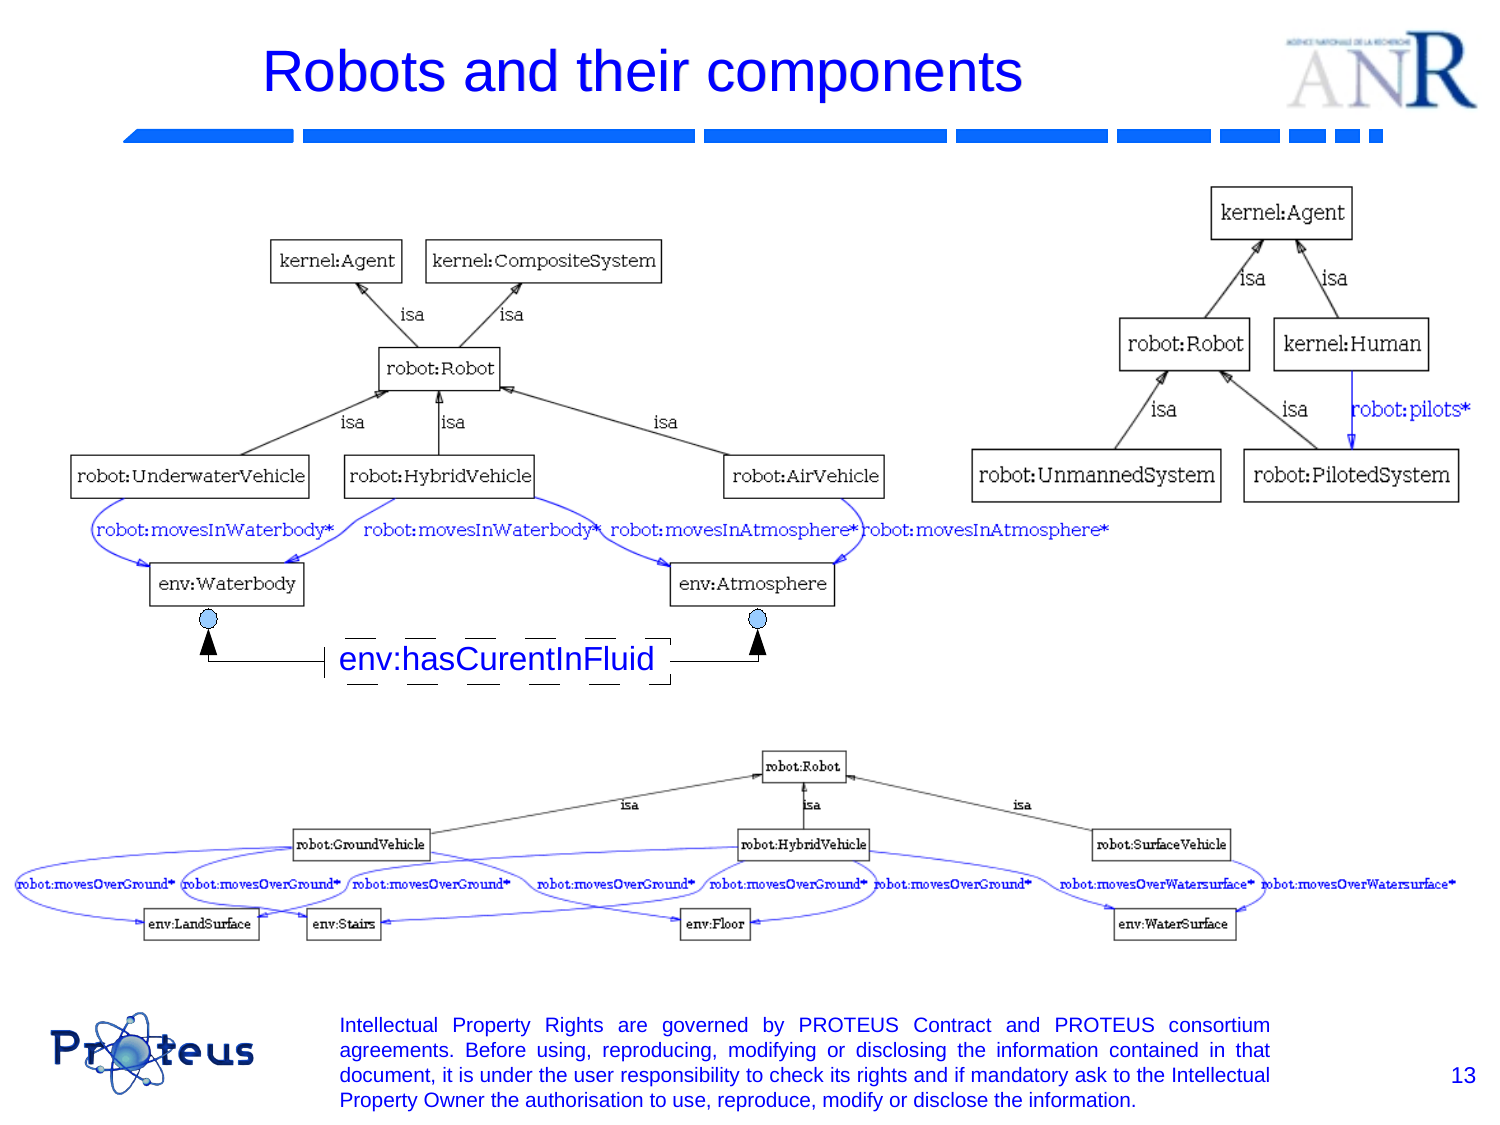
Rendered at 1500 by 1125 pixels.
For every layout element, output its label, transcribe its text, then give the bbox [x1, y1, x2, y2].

picture [0, 737, 1500, 978]
picture [45, 150, 1480, 633]
picture [35, 1003, 272, 1101]
text_box [199, 608, 218, 629]
title Robots and their components [23, 11, 1264, 130]
picture [1281, 27, 1484, 115]
text_box [748, 608, 767, 629]
text_box env:hasCurentInFluid [324, 638, 671, 685]
